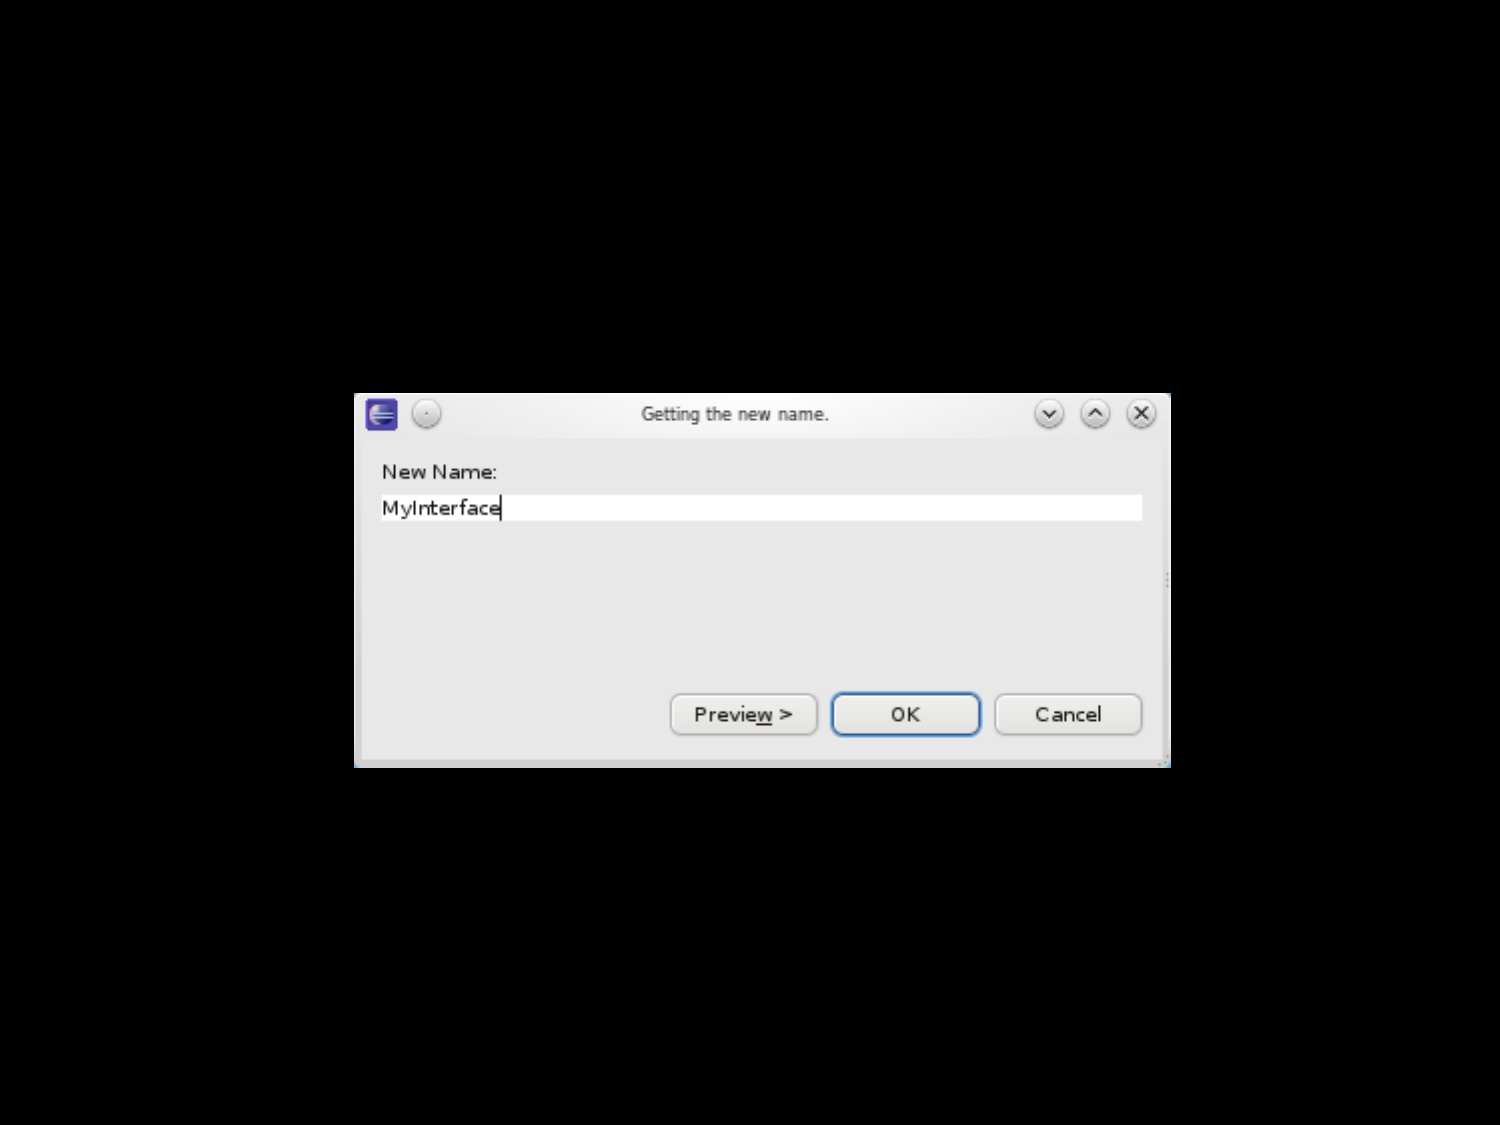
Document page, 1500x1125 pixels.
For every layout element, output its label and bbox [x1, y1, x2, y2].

picture [354, 393, 1171, 768]
